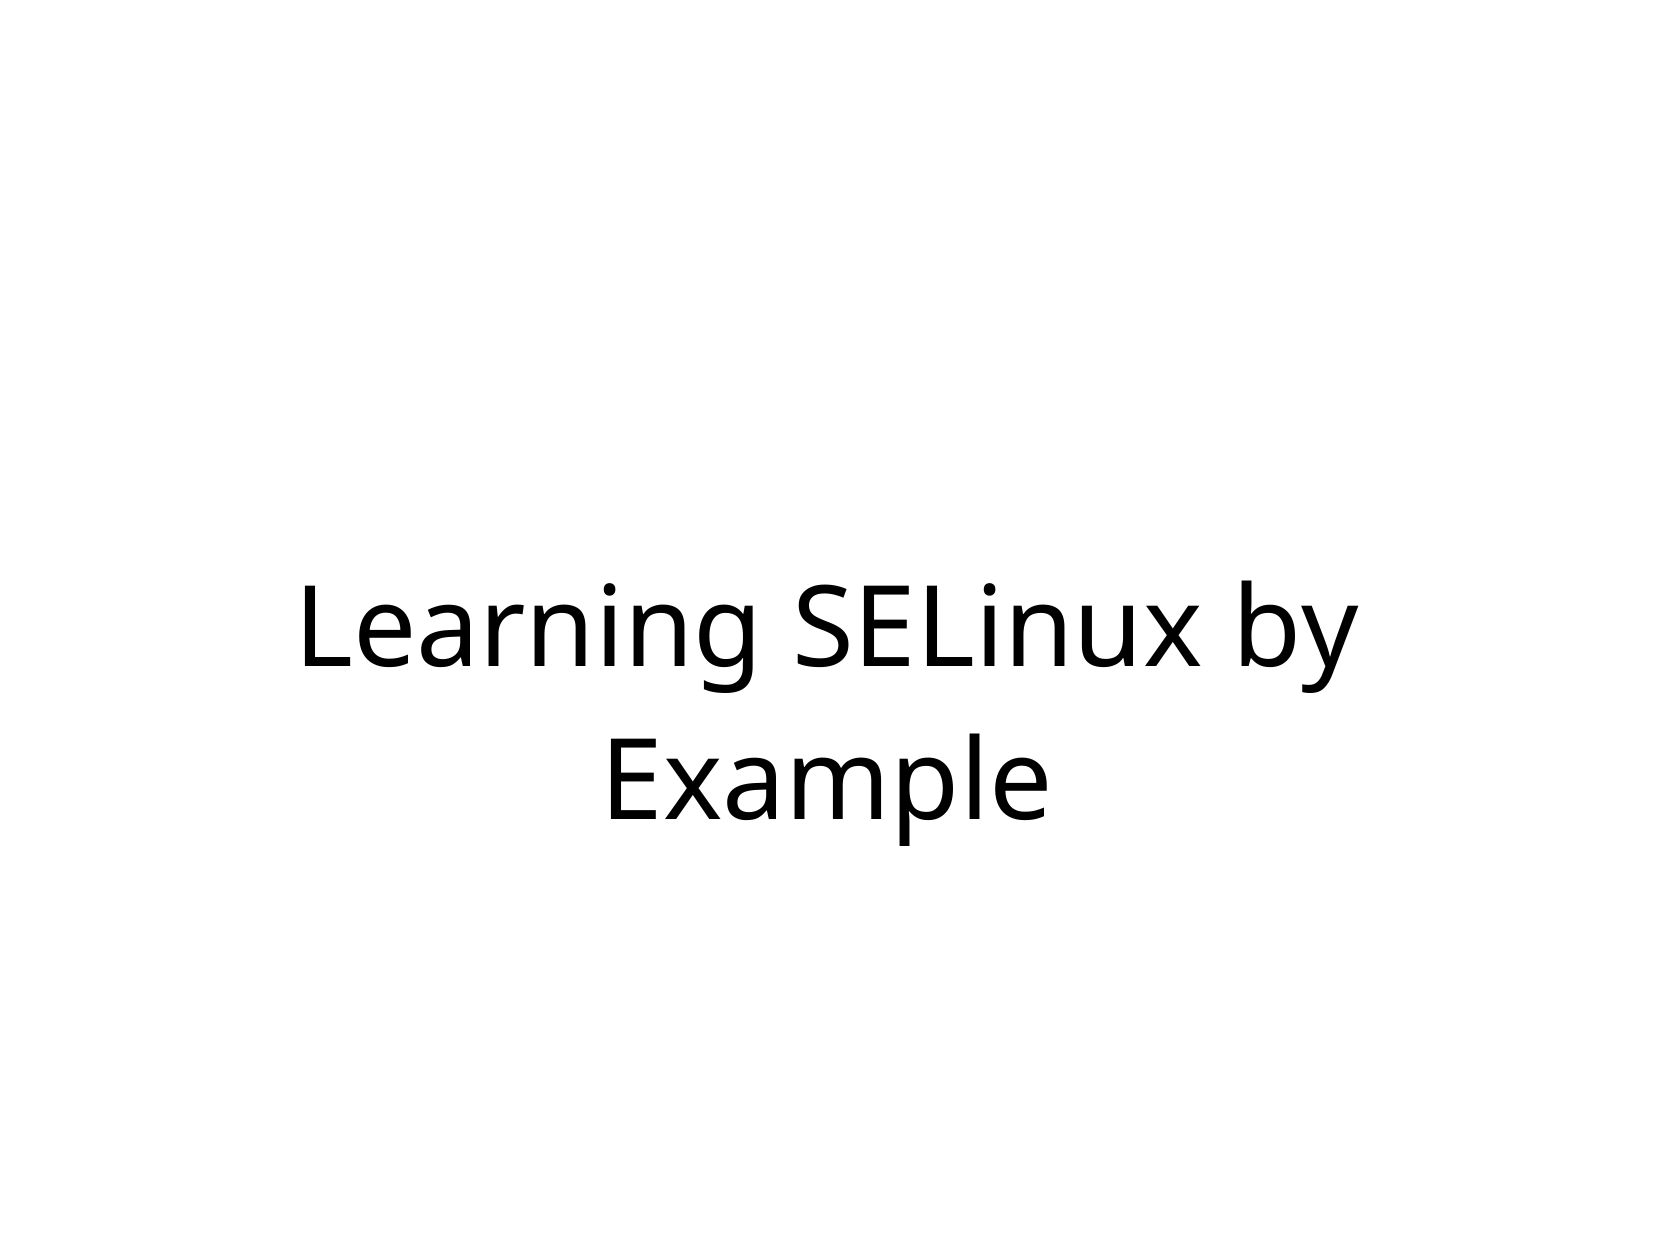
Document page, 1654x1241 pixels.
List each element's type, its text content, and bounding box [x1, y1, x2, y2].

subtitle Learning SELinux by Example [82, 297, 1571, 1102]
